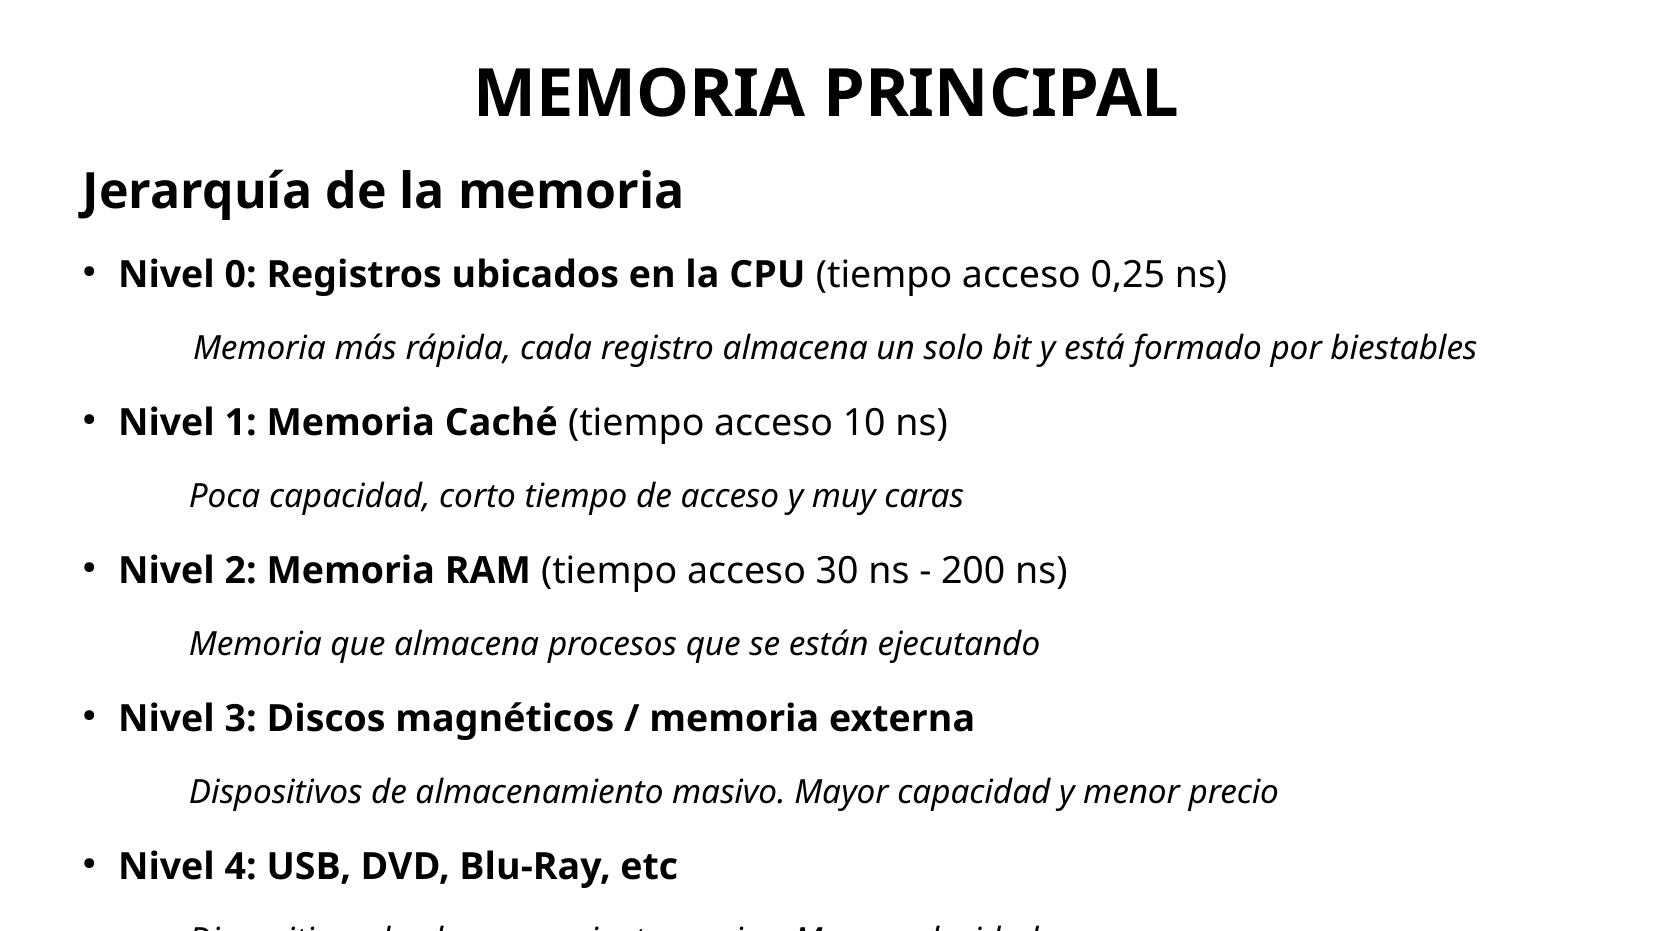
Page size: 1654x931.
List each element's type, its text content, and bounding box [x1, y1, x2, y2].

subtitle Jerarquía de la memoria Nivel 0: Registros ubicados en la CPU (tiempo acceso 0,25 ns) Memoria más rápida, cada registro almacena un solo bit y está formado por biestables Nivel 1: Memoria Caché (tiempo acceso 10 ns) Poca capacidad, corto tiempo de acceso y muy caras Nivel 2: Memoria RAM (tiempo acceso 30 ns - 200 ns) Memoria que almacena procesos que se están ejecutando Nivel 3: Discos magnéticos / memoria externa Dispositivos de almacenamiento masivo. Mayor capacidad y menor precio Nivel 4: USB, DVD, Blu-Ray, etc Dispositivos de almacenamiento masivo. Menor velocidad [82, 159, 1571, 896]
title MEMORIA PRINCIPAL [82, 37, 1571, 148]
